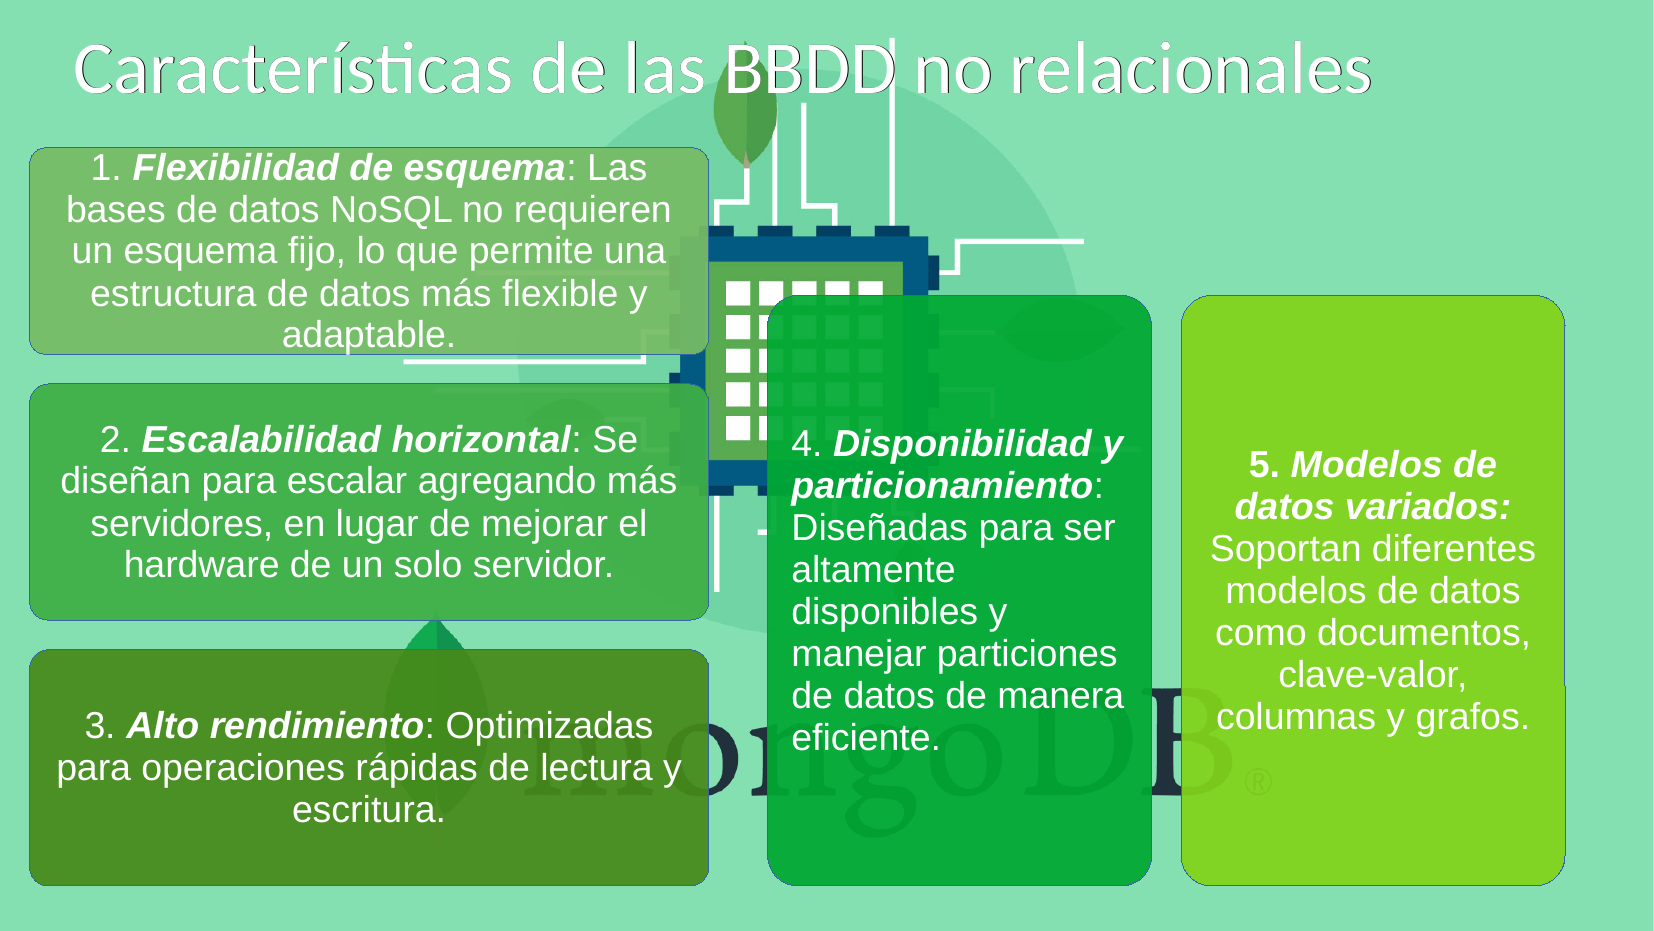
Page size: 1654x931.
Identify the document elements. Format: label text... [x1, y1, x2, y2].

text_box 4. Disponibilidad y particionamiento: Diseñadas para ser altamente disponibles y manejar particiones de datos de manera eficiente. [767, 295, 1152, 886]
text_box Características de las BBDD no relacionales [59, 29, 1565, 207]
text_box 5. Modelos de datos variados: Soportan diferentes modelos de datos como documentos, clave-valor, columnas y grafos. [1181, 295, 1566, 886]
text_box 3. Alto rendimiento: Optimizadas para operaciones rápidas de lectura y escritura. [29, 649, 709, 886]
text_box 1. Flexibilidad de esquema: Las bases de datos NoSQL no requieren un esquema fijo, lo que permite una estructura de datos más flexible y adaptable. [29, 147, 709, 355]
text_box 2. Escalabilidad horizontal: Se diseñan para escalar agregando más servidores, en lugar de mejorar el hardware de un solo servidor. [29, 383, 709, 621]
picture [0, 0, 1654, 931]
